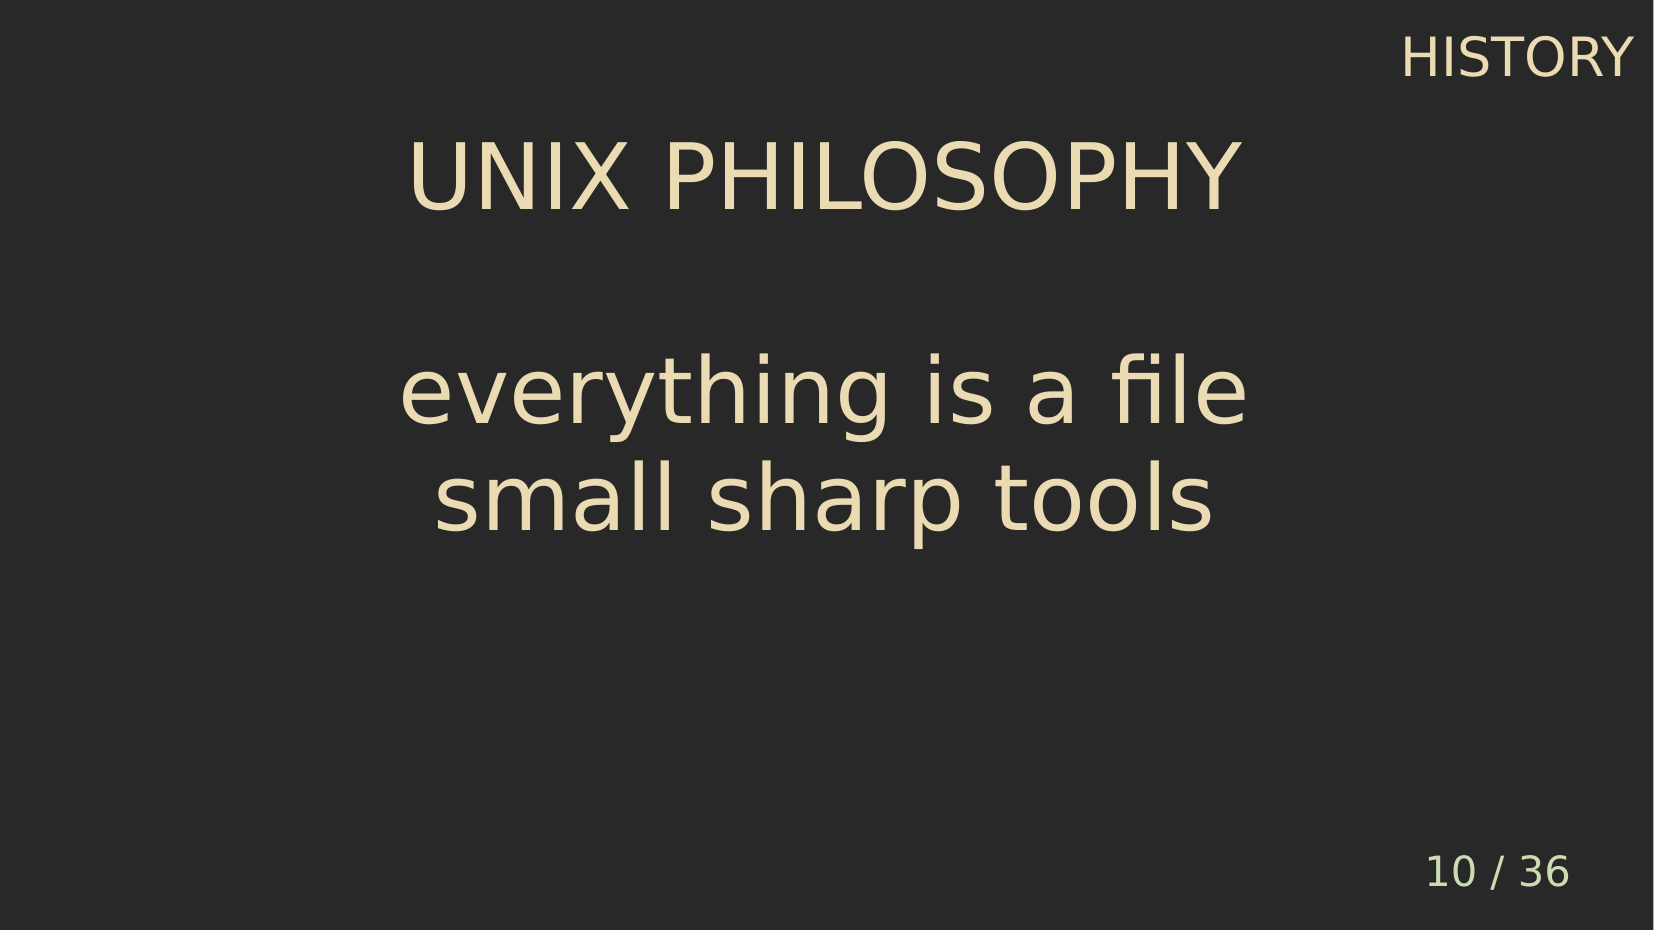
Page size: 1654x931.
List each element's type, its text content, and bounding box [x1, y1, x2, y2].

text_box HISTORY [1200, 18, 1651, 97]
text_box UNIX PHILOSOPHY everything is a file small sharp tools [75, 117, 1576, 788]
